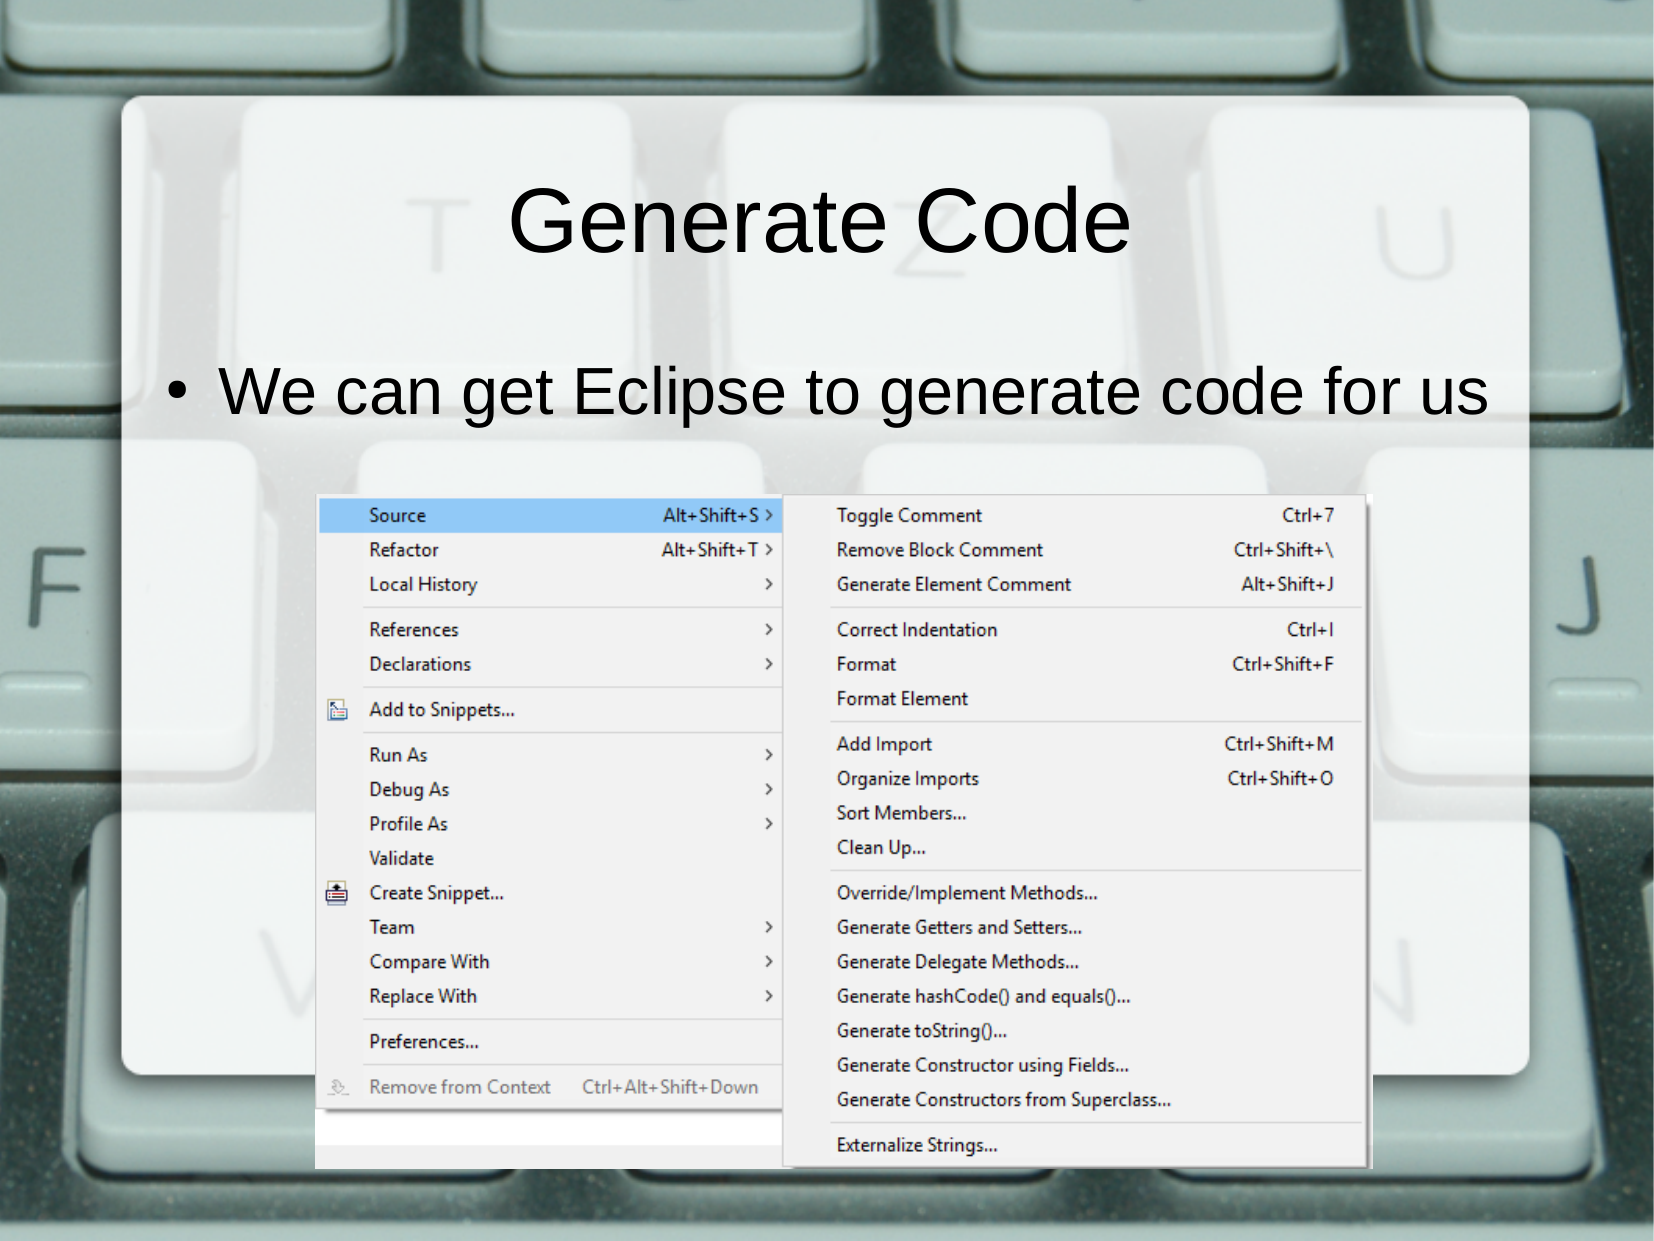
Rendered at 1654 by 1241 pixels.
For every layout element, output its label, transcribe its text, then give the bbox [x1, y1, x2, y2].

list We can get Eclipse to generate code for us [147, 354, 1506, 1063]
title Generate Code [135, 117, 1506, 325]
picture [0, 0, 1654, 1241]
